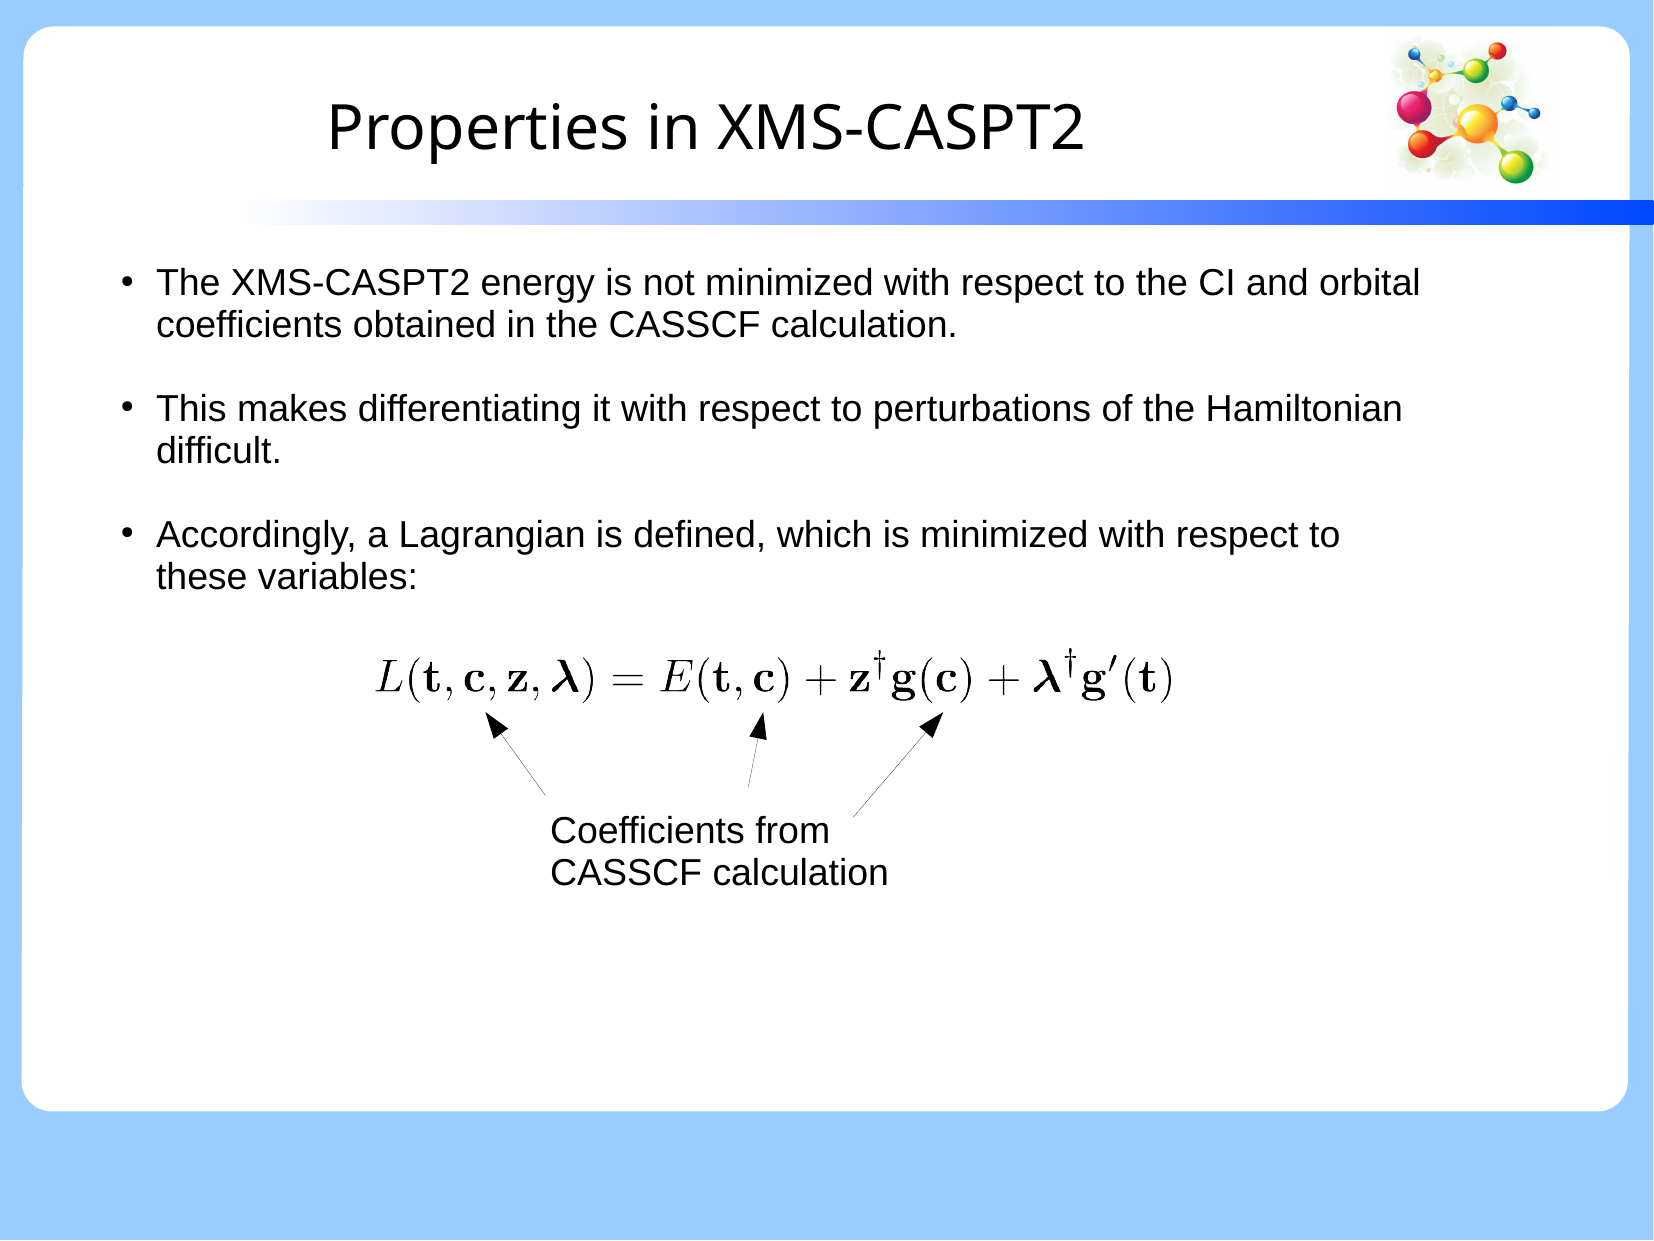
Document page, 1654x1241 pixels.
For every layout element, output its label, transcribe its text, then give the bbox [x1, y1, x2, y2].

title Properties in XMS-CASPT2 [82, 49, 1332, 201]
table_cell [873, 201, 877, 224]
picture [1382, 29, 1556, 195]
text_box Coefficients from CASSCF calculation [535, 802, 926, 901]
picture [375, 648, 1171, 703]
text_box The XMS-CASPT2 energy is not minimized with respect to the CI and orbital coefficients obtained in the CASSCF calculation. This makes differentiating it with respect to perturbations of the Hamiltonian difficult. Accordingly, a Lagrangian is defined, which is minimized with respect to these variables: [105, 253, 1456, 1235]
table_cell [956, 201, 961, 224]
